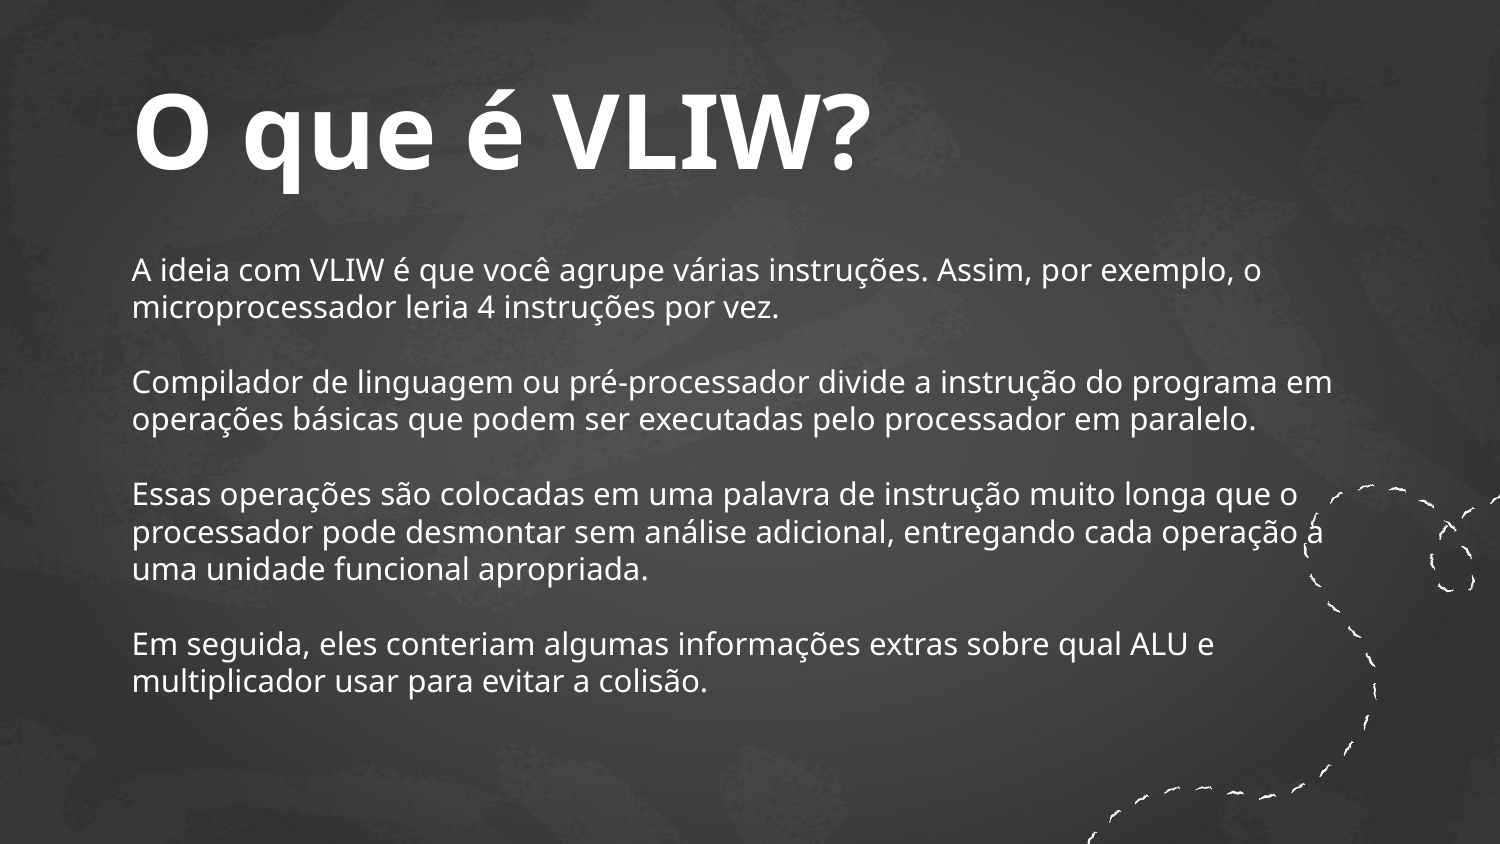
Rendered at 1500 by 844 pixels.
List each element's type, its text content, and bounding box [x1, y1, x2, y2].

picture [0, 0, 1500, 844]
list A ideia com VLIW é que você agrupe várias instruções. Assim, por exemplo, o microprocessador leria 4 instruções por vez. Compilador de linguagem ou pré-processador divide a instrução do programa em operações básicas que podem ser executadas pelo processador em paralelo. Essas operações são colocadas em uma palavra de instrução muito longa que o processador pode desmontar sem análise adicional, entregando cada operação a uma unidade funcional apropriada. Em seguida, eles conteriam algumas informações extras sobre qual ALU e multiplicador usar para evitar a colisão. [116, 234, 1384, 755]
title O que é VLIW? [116, 88, 1384, 167]
